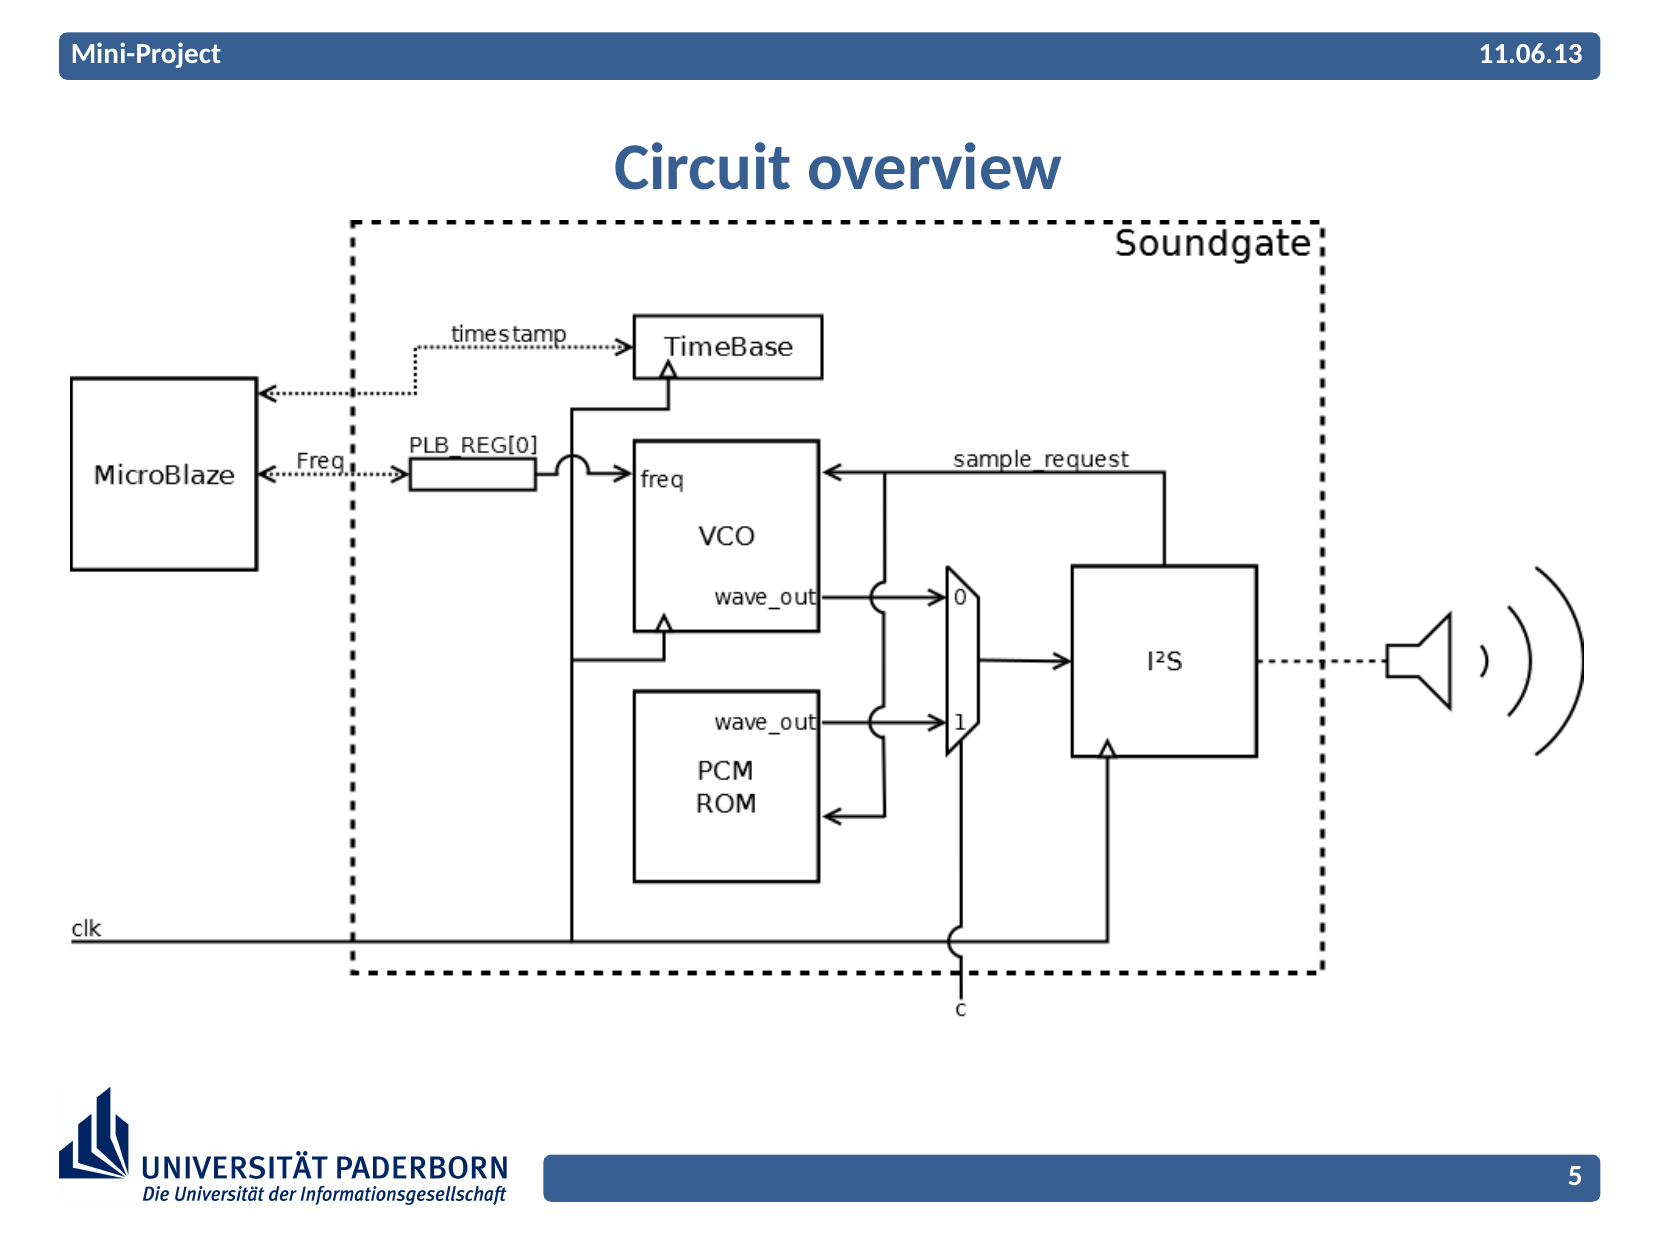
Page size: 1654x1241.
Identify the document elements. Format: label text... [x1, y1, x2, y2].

picture [70, 220, 1584, 1021]
title Circuit overview [82, 121, 1595, 225]
picture [59, 1086, 507, 1205]
